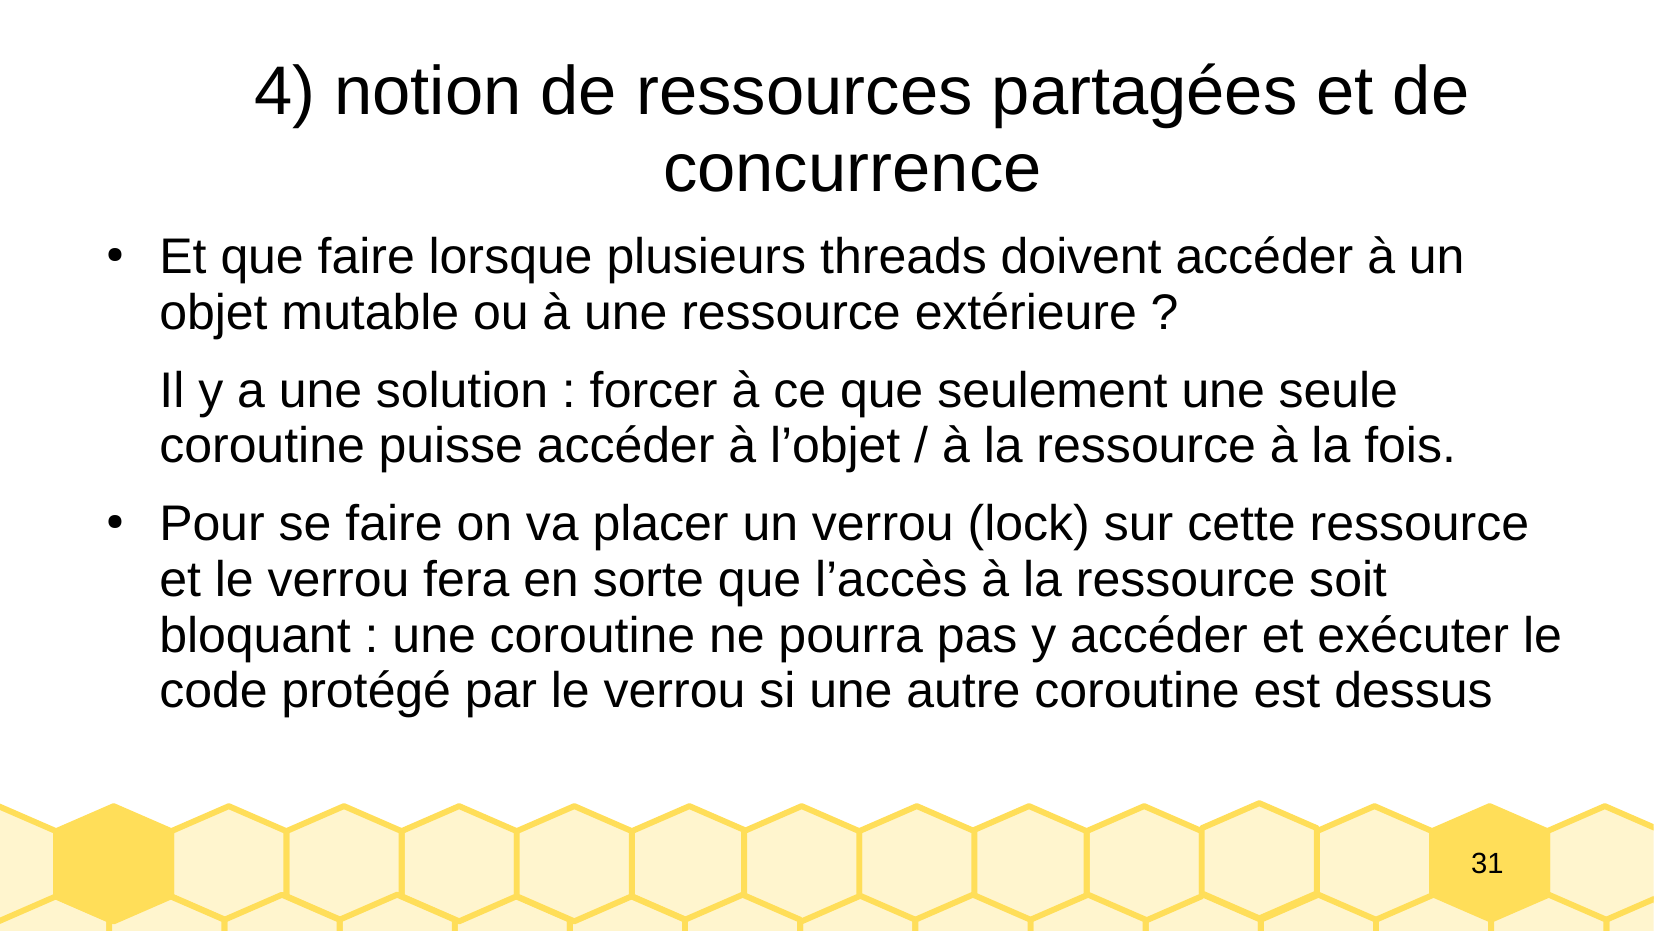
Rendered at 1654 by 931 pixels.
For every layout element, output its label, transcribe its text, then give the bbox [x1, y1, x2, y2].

list Et que faire lorsque plusieurs threads doivent accéder à un objet mutable ou à une ressource extérieure ? Il y a une solution : forcer à ce que seulement une seule coroutine puisse accéder à l’objet / à la ressource à la fois. Pour se faire on va placer un verrou (lock) sur cette ressource et le verrou fera en sorte que l’accès à la ressource soit bloquant : une coroutine ne pourra pas y accéder et exécuter le code protégé par le verrou si une autre coroutine est dessus [88, 228, 1577, 768]
title 4) notion de ressources partagées et de concurrence [118, 51, 1607, 207]
